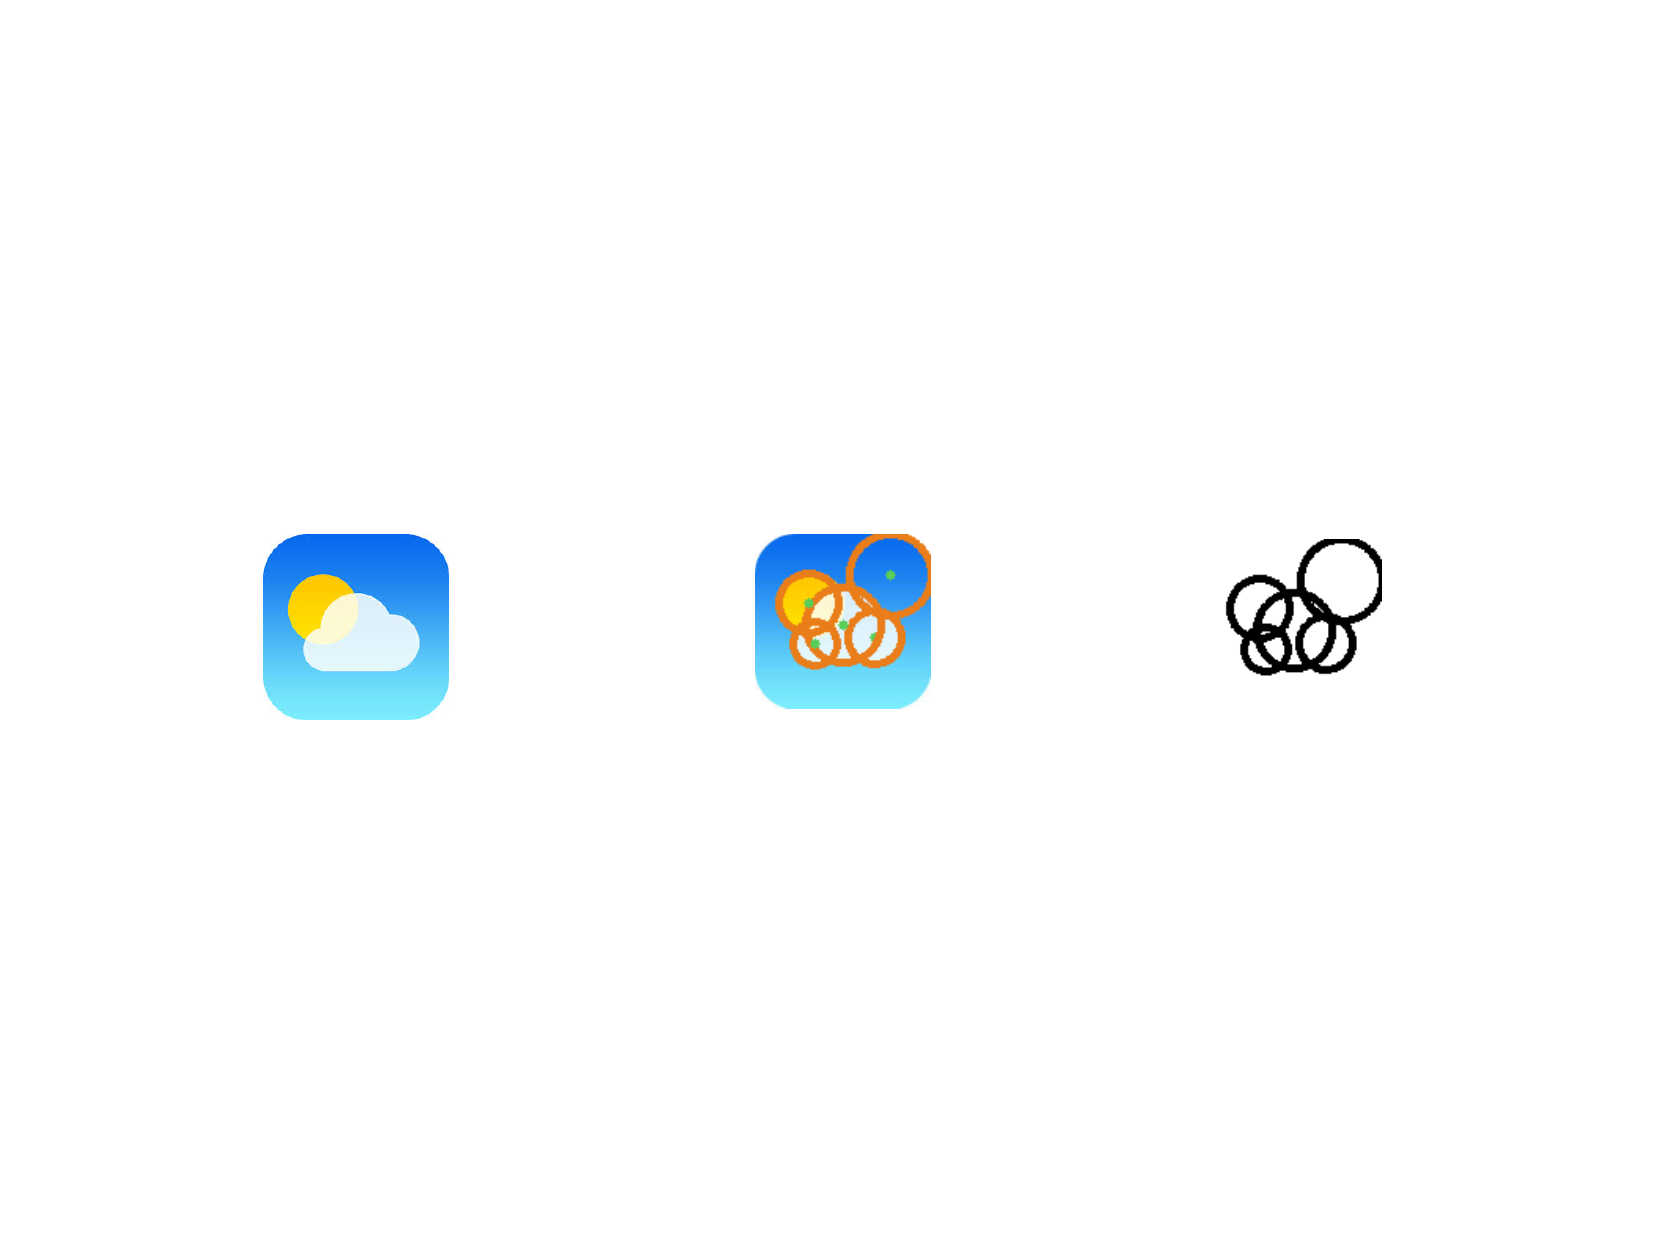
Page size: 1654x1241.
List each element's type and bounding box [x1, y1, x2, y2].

picture [755, 534, 931, 709]
picture [1206, 539, 1382, 715]
picture [263, 534, 449, 720]
